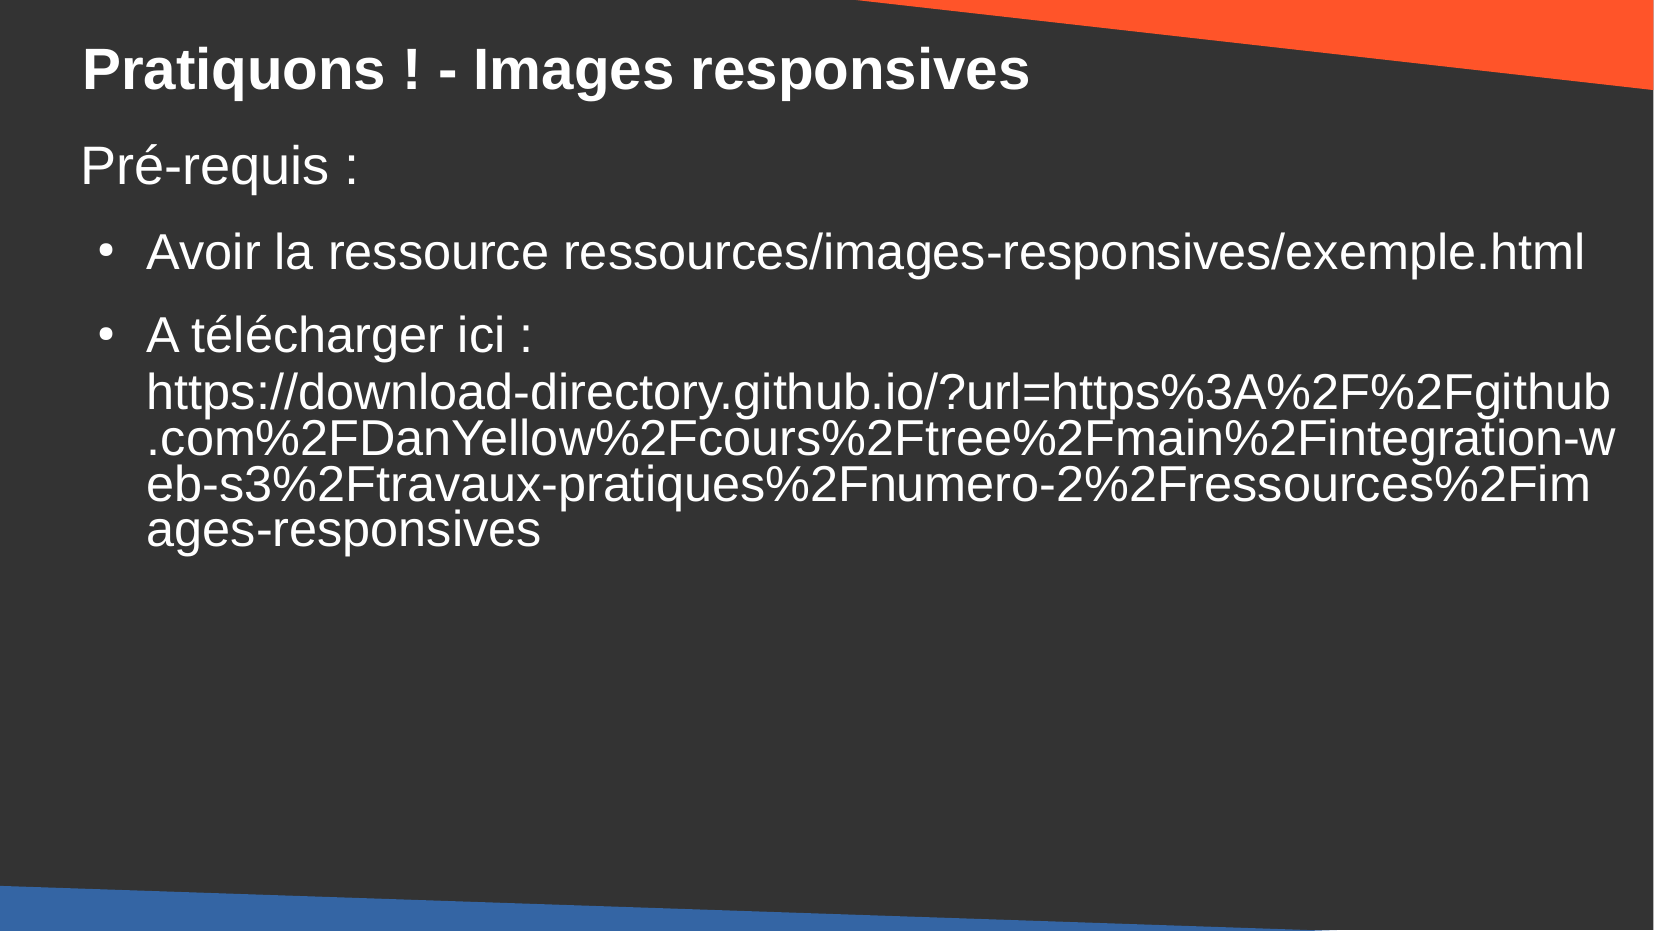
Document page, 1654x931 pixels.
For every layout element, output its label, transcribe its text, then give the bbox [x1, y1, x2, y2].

text_box [855, 0, 1654, 91]
title Pratiquons ! - Images responsives [82, 37, 1571, 114]
list Pré-requis : Avoir la ressource ressources/images-responsives/exemple.html A télécharger ici : https://download-directory.github.io/?url=https%3A%2F%2Fgithub.com%2FDanYellow%2Fcours%2Ftree%2Fmain%2Fintegration-web-s3%2Ftravaux-pratiques%2Fnumero-2%2Fressources%2Fimages-responsives [80, 135, 1620, 473]
text_box [0, 885, 1337, 931]
